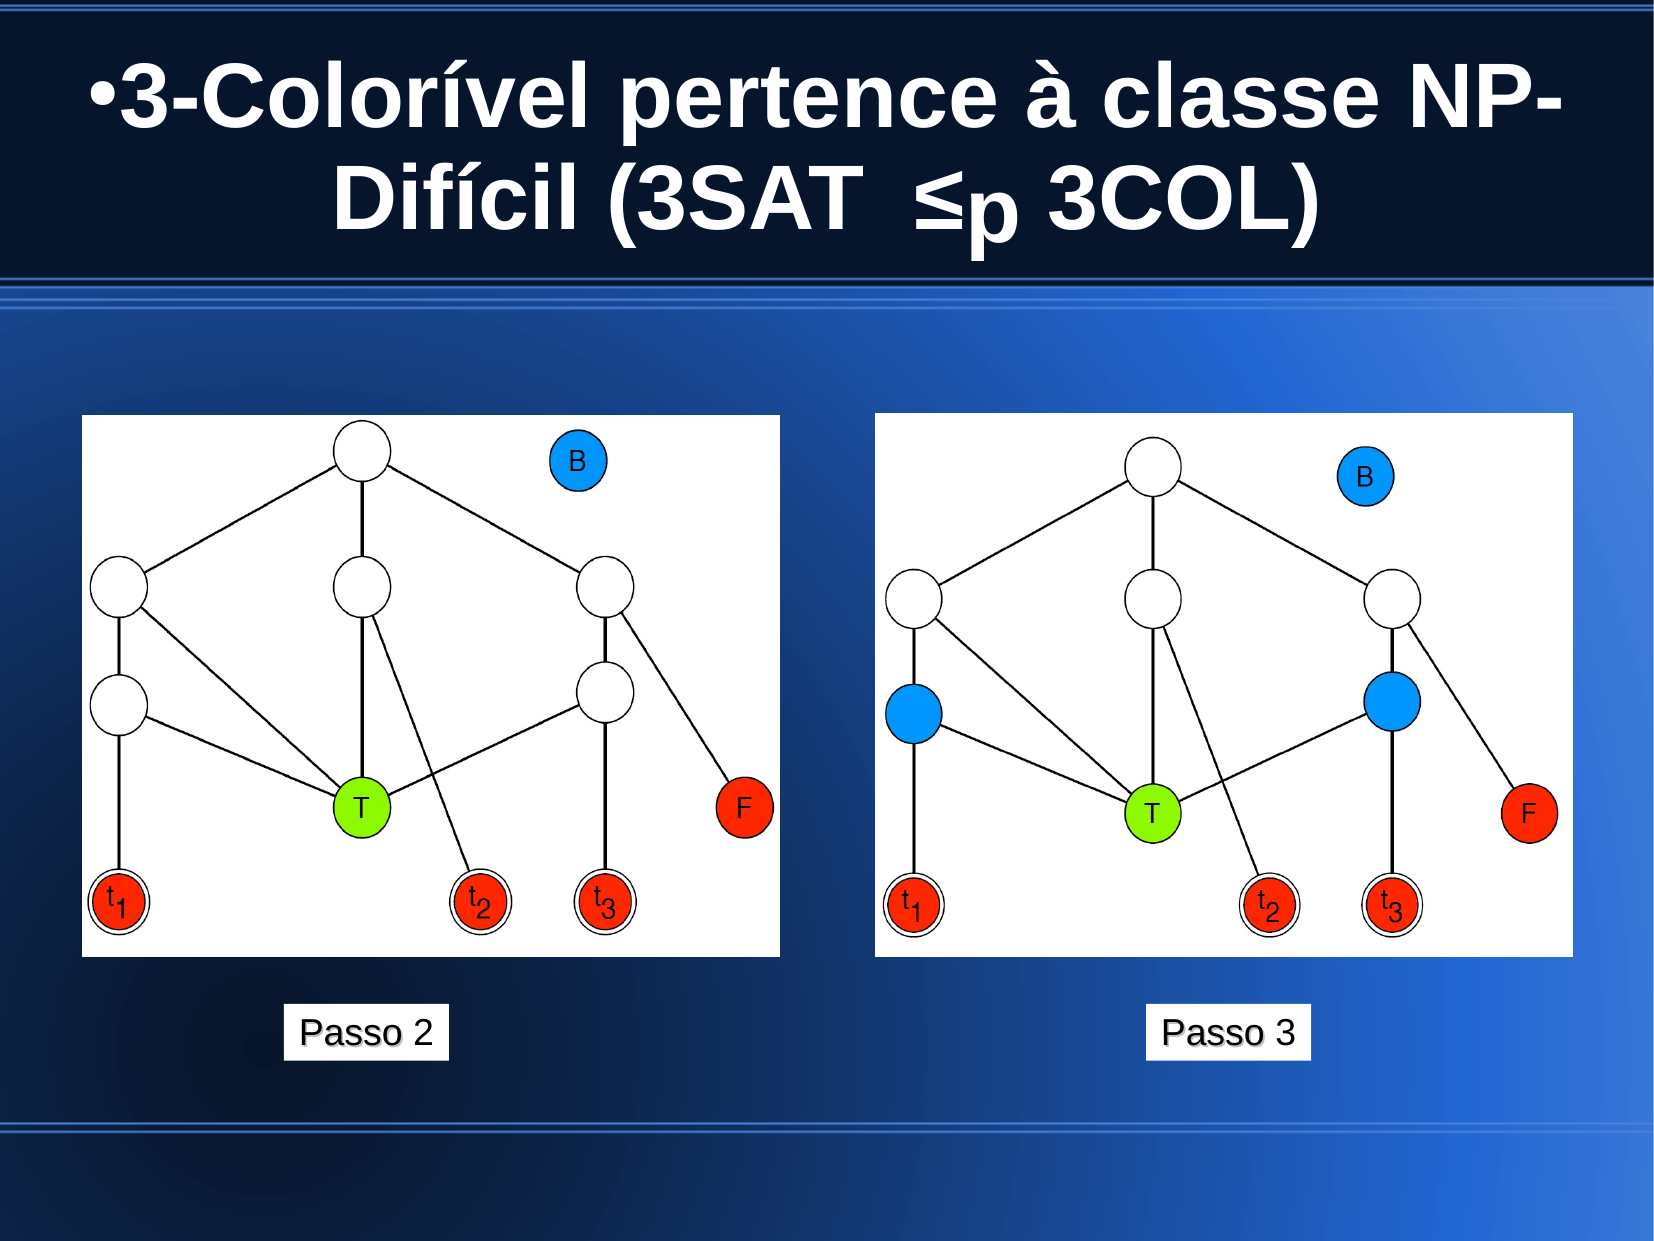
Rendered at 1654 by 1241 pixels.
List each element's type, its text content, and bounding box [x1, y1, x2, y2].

picture [0, 0, 1654, 1241]
text_box Passo 2 [283, 1003, 449, 1061]
text_box Passo 3 [1146, 1003, 1312, 1061]
list [82, 355, 1571, 1094]
title 3-Colorível pertence à classe NP-Difícil (3SAT ≤p 3COL) [82, 44, 1571, 262]
